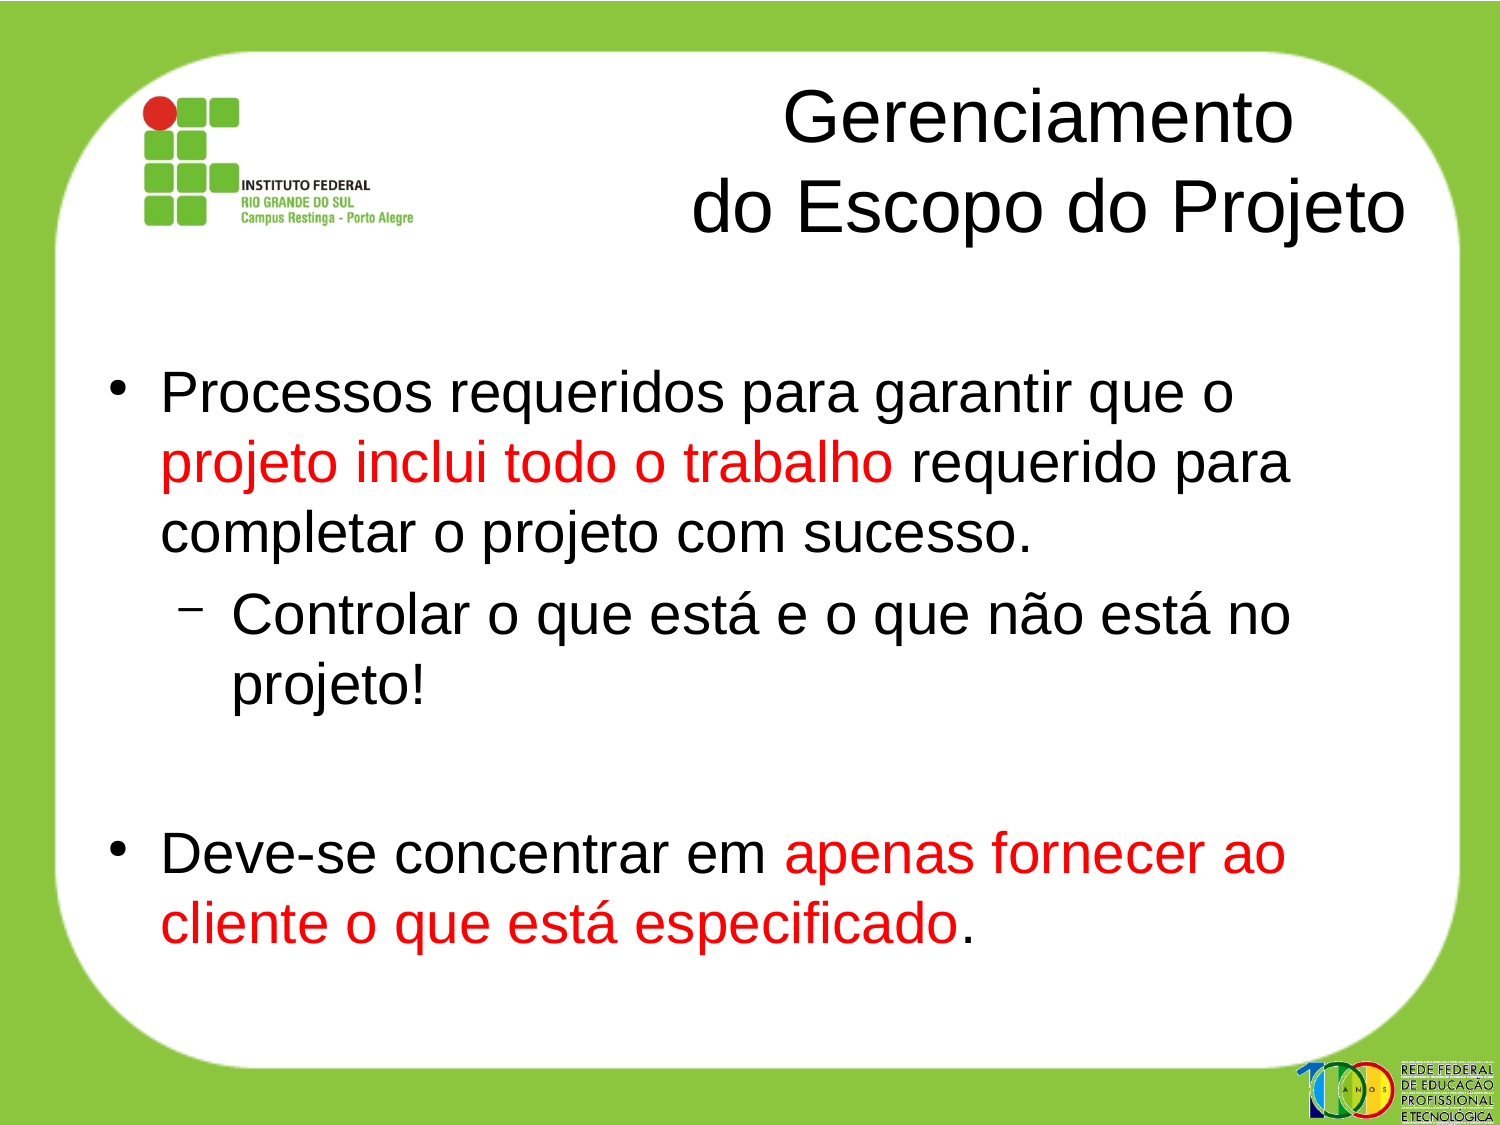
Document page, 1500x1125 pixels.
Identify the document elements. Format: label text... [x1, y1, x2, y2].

picture [0, 1, 1500, 1125]
title Gerenciamento do Escopo do Projeto [640, 60, 1500, 249]
list Processos requeridos para garantir que o projeto inclui todo o trabalho requerido para completar o projeto com sucesso. Controlar o que está e o que não está no projeto! Deve-se concentrar em apenas fornecer ao cliente o que está especificado. [75, 262, 1426, 1035]
